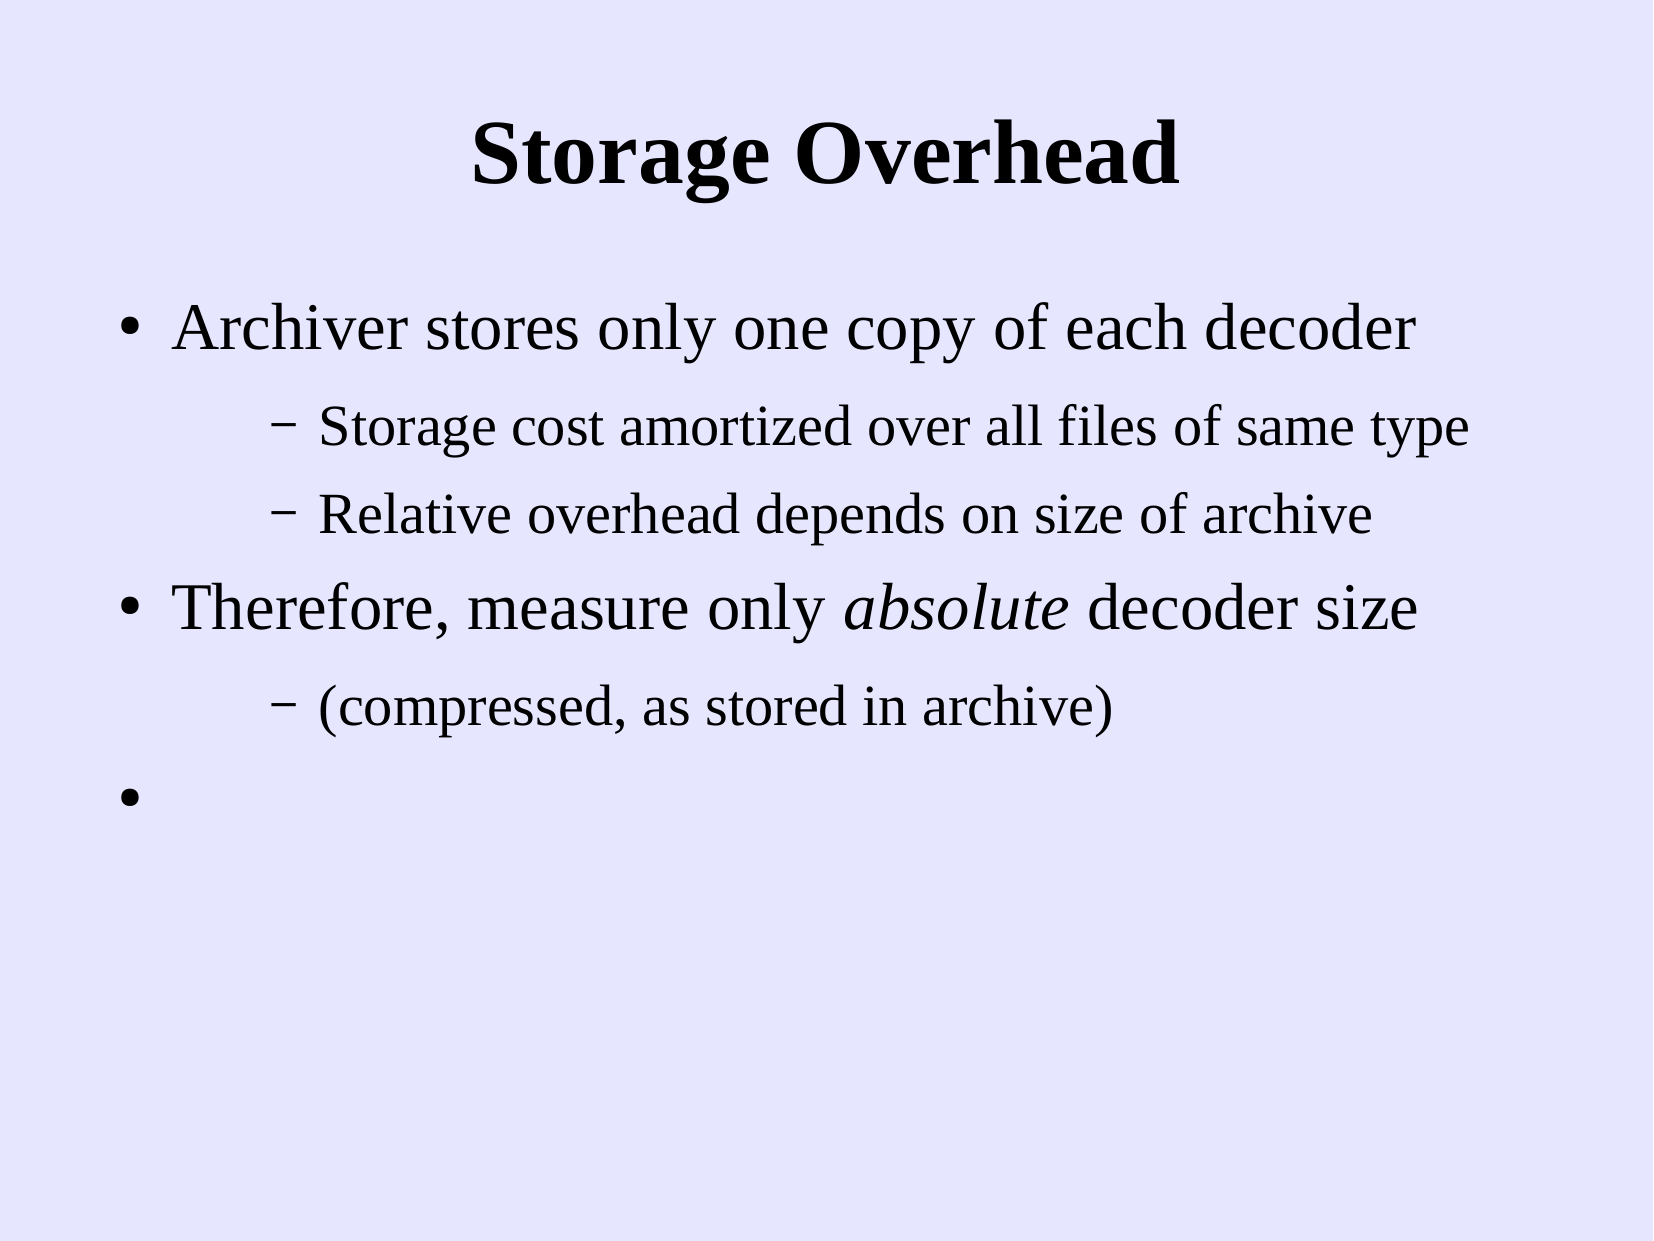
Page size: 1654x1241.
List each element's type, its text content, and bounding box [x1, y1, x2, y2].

list Archiver stores only one copy of each decoder Storage cost amortized over all files of same type Relative overhead depends on size of archive Therefore, measure only absolute decoder size (compressed, as stored in archive) [82, 290, 1571, 1109]
title Storage Overhead [82, 49, 1571, 257]
